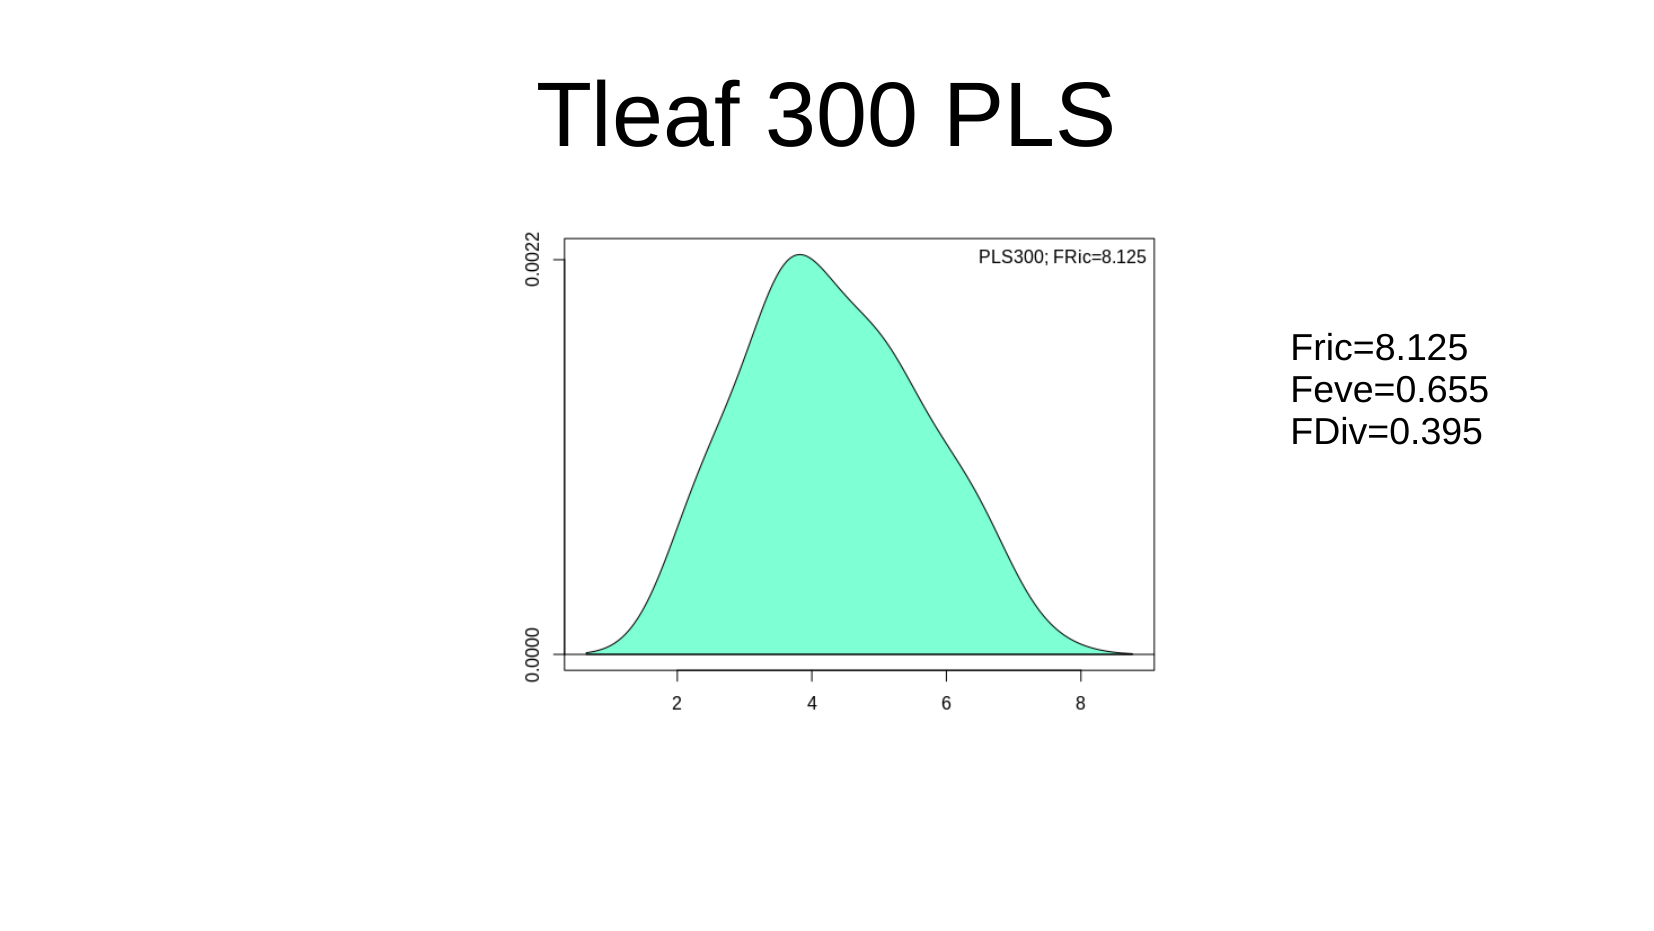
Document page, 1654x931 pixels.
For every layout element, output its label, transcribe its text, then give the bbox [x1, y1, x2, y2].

picture [478, 217, 1176, 758]
text_box Fric=8.125 Feve=0.655 FDiv=0.395 [1275, 318, 1571, 440]
title Tleaf 300 PLS [82, 37, 1571, 193]
